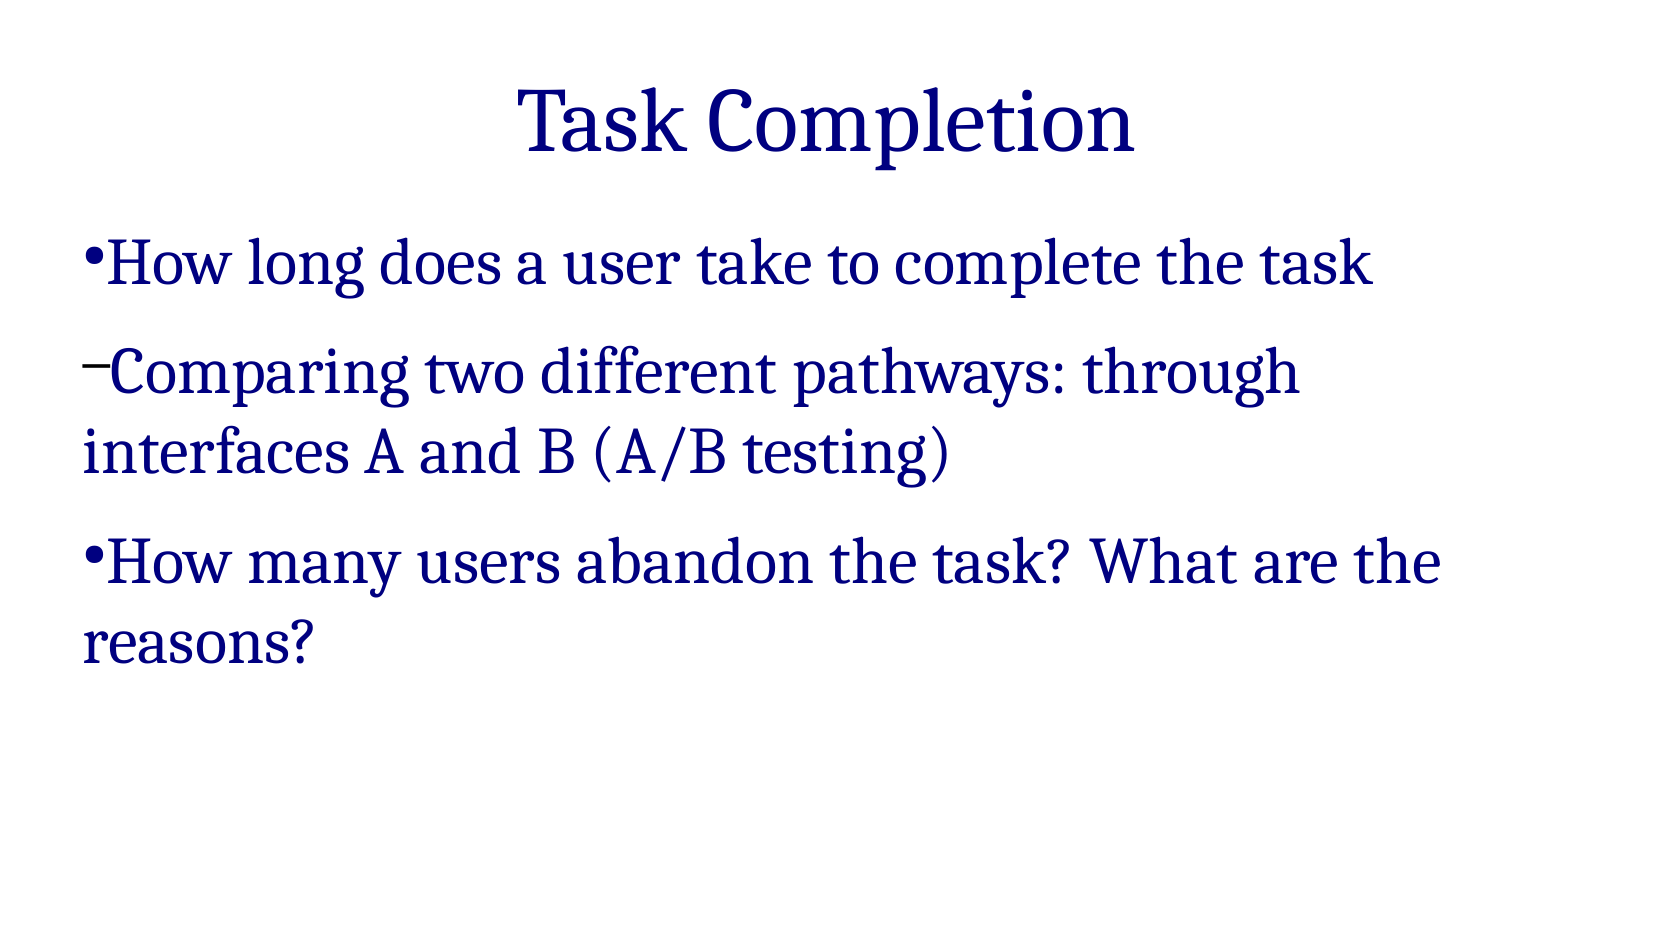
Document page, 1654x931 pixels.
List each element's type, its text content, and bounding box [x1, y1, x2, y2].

title Task Completion [82, 37, 1571, 193]
list How long does a user take to complete the task Comparing two different pathways: through interfaces A and B (A/B testing) How many users abandon the task? What are the reasons? [82, 217, 1571, 758]
